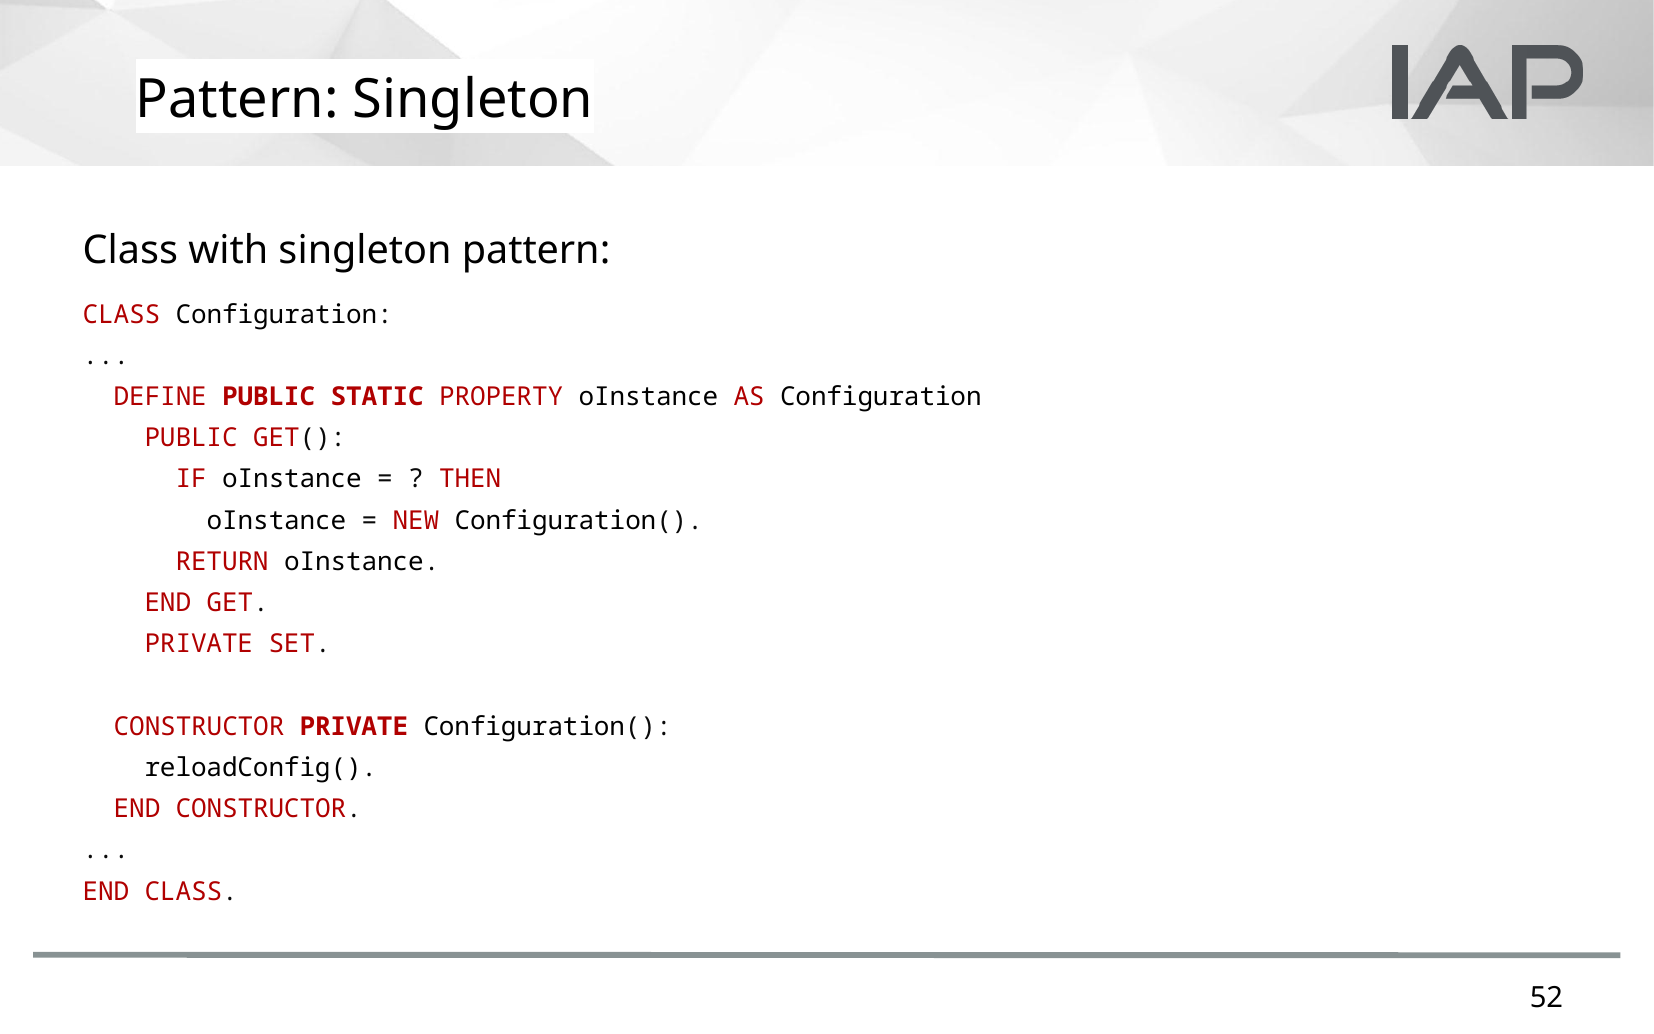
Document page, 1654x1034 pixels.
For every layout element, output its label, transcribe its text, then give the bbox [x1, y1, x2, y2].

list Class with singleton pattern: [82, 221, 1571, 295]
list CLASS Configuration: ... DEFINE PUBLIC STATIC PROPERTY oInstance AS Configuration PUBLIC GET(): IF oInstance = ? THEN oInstance = NEW Configuration(). RETURN oInstance. END GET. PRIVATE SET. CONSTRUCTOR PRIVATE Configuration(): reloadConfig(). END CONSTRUCTOR. ... END CLASS. [82, 295, 1571, 915]
title Pattern: Singleton [135, 41, 1264, 152]
picture [0, 0, 1654, 166]
